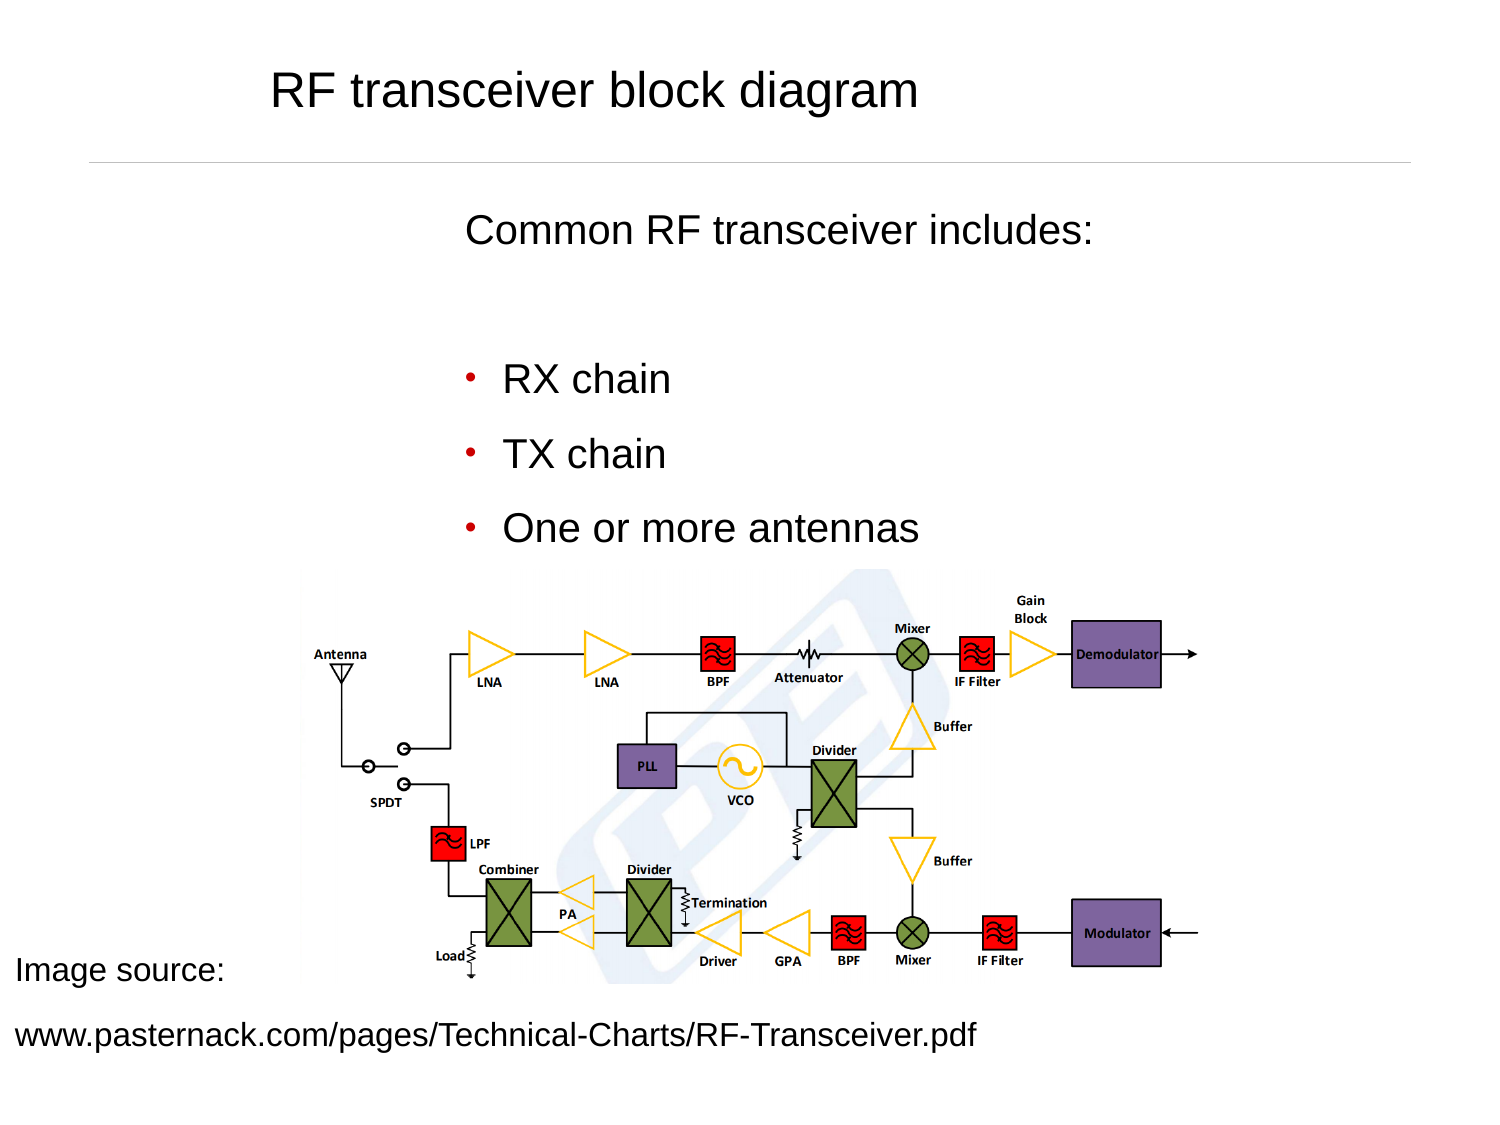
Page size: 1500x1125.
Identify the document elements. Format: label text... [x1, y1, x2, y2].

text_box RF transceiver block diagram [254, 31, 1347, 150]
list Image source: www.pasternack.com/pages/Technical-Charts/RF-Transceiver.pdf [0, 945, 1500, 1111]
list Common RF transceiver includes: RX chain TX chain One or more antennas [450, 201, 1186, 586]
picture [300, 569, 1201, 945]
